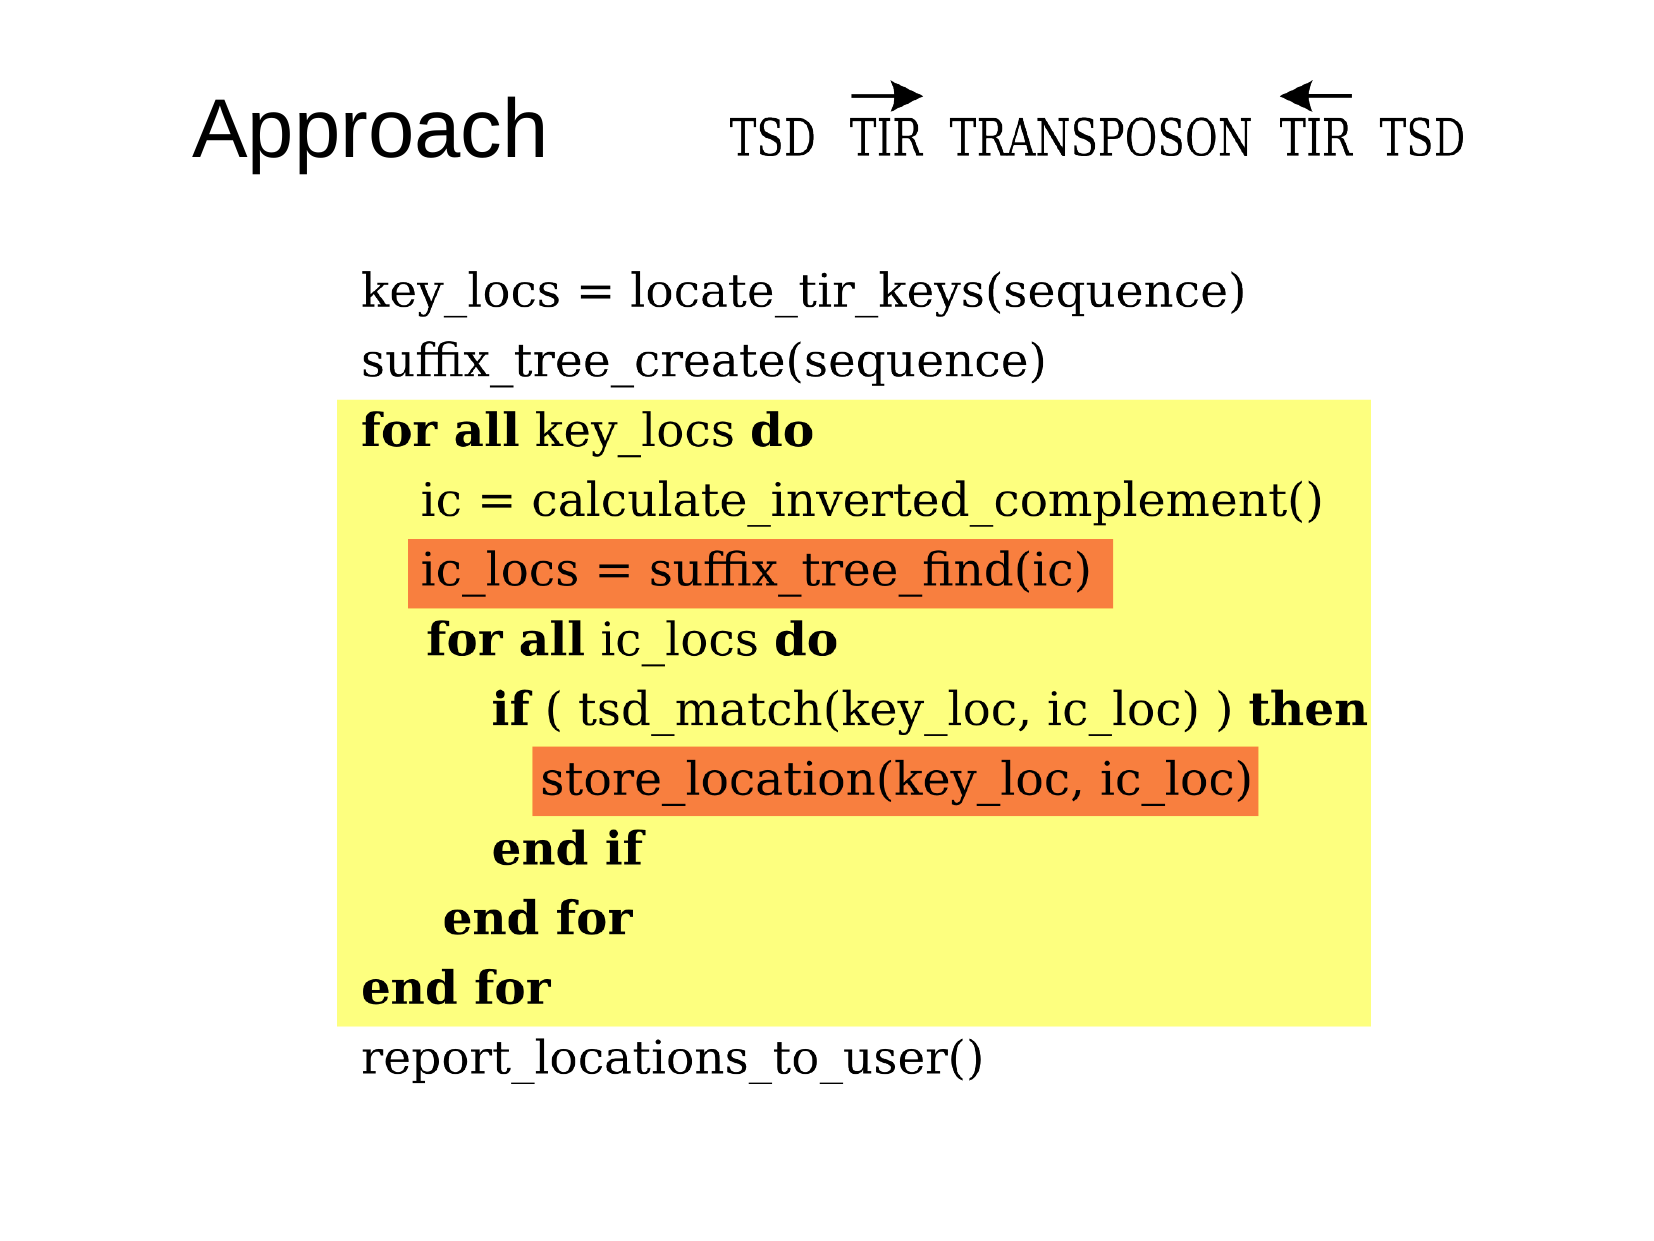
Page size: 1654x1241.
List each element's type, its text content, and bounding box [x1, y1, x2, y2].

text_box Approach [177, 75, 564, 183]
picture [730, 80, 1463, 156]
picture [337, 271, 1371, 1084]
